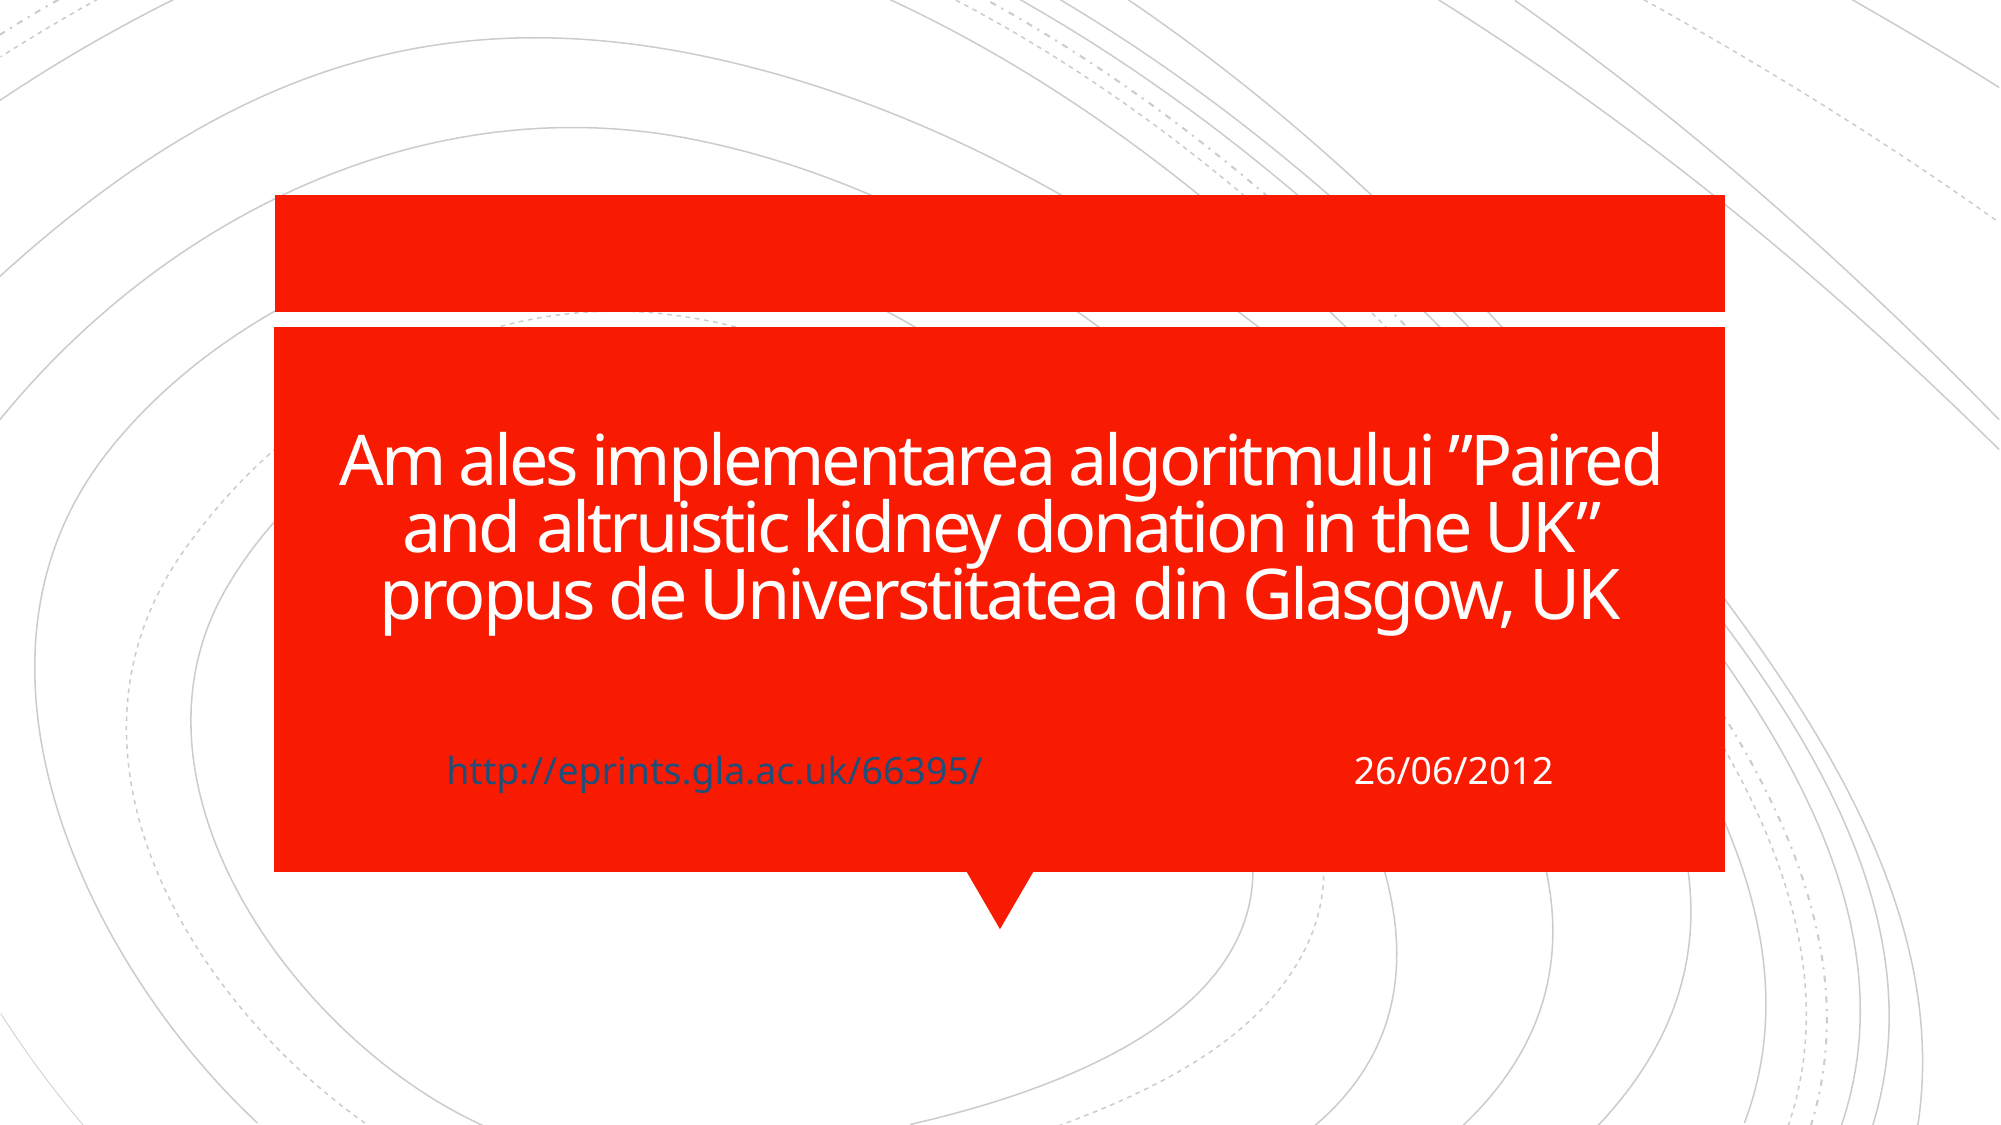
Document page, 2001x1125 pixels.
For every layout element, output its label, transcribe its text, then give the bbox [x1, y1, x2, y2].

title Am ales implementarea algoritmului ”Paired and altruistic kidney donation in the UK” propus de Universtitatea din Glasgow, UK [288, 347, 1713, 634]
subtitle http://eprints.gla.ac.uk/66395/ 26/06/2012 [288, 747, 1712, 858]
